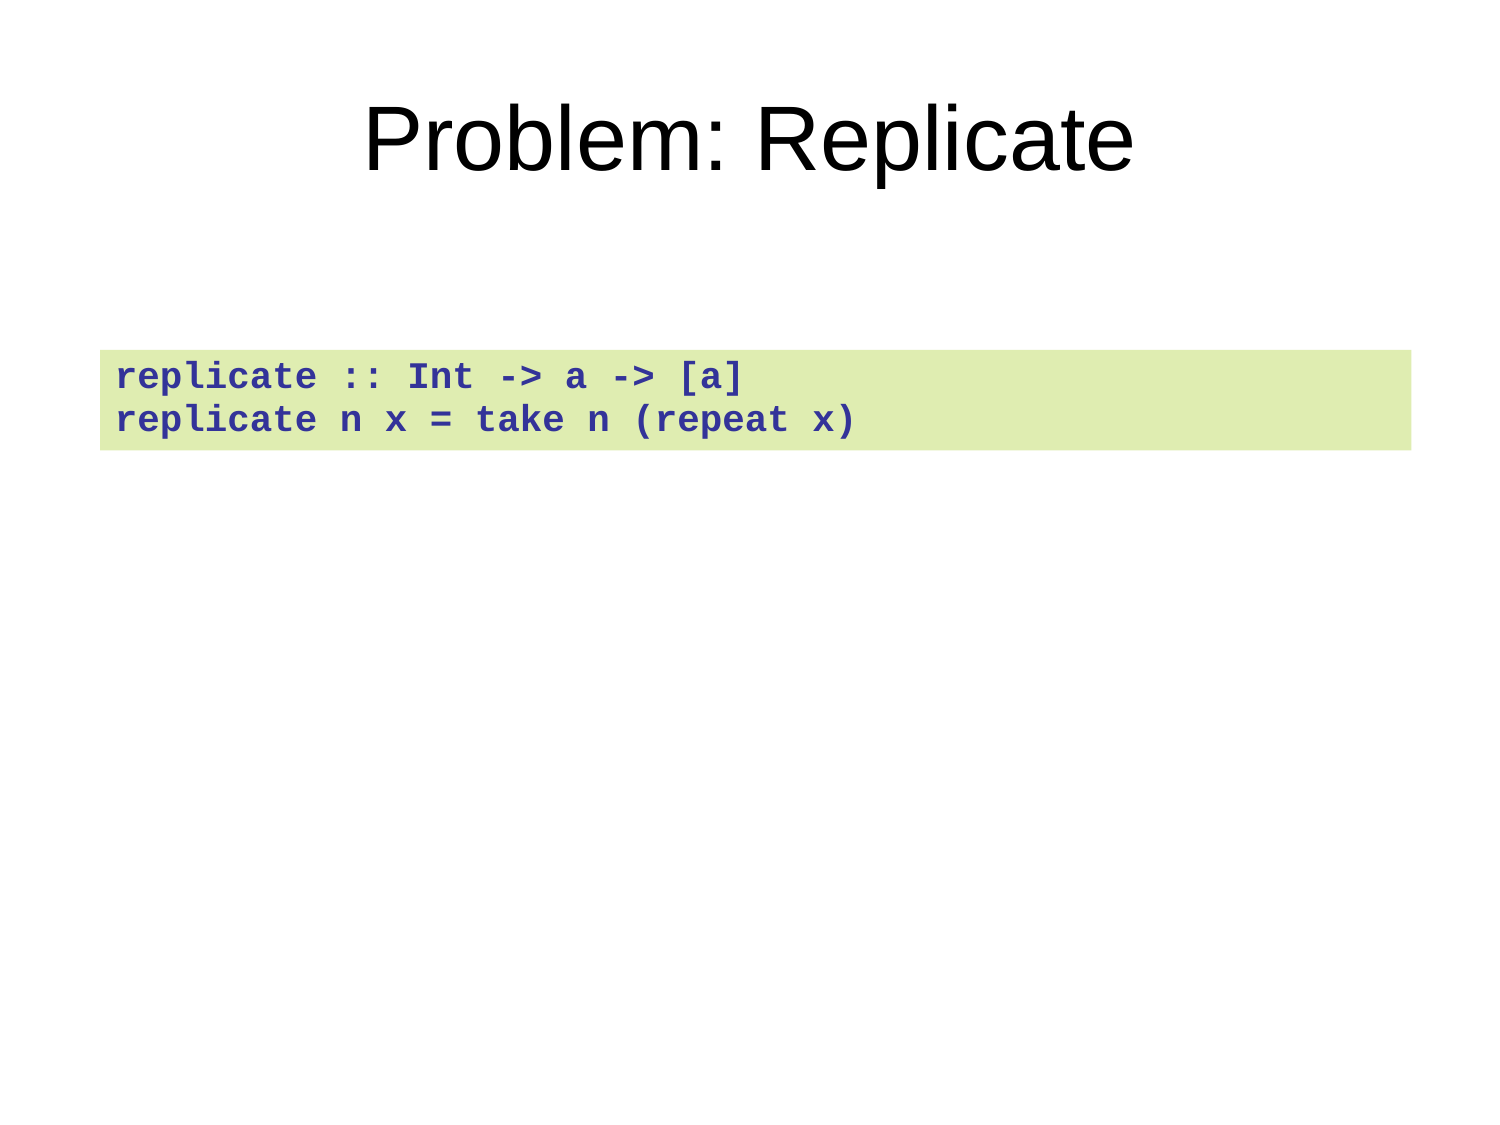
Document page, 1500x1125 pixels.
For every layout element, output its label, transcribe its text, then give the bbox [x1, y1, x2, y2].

text_box replicate :: Int -> a -> [a] replicate n x = take n (repeat x) [100, 349, 1412, 451]
title Problem: Replicate [75, 45, 1426, 233]
